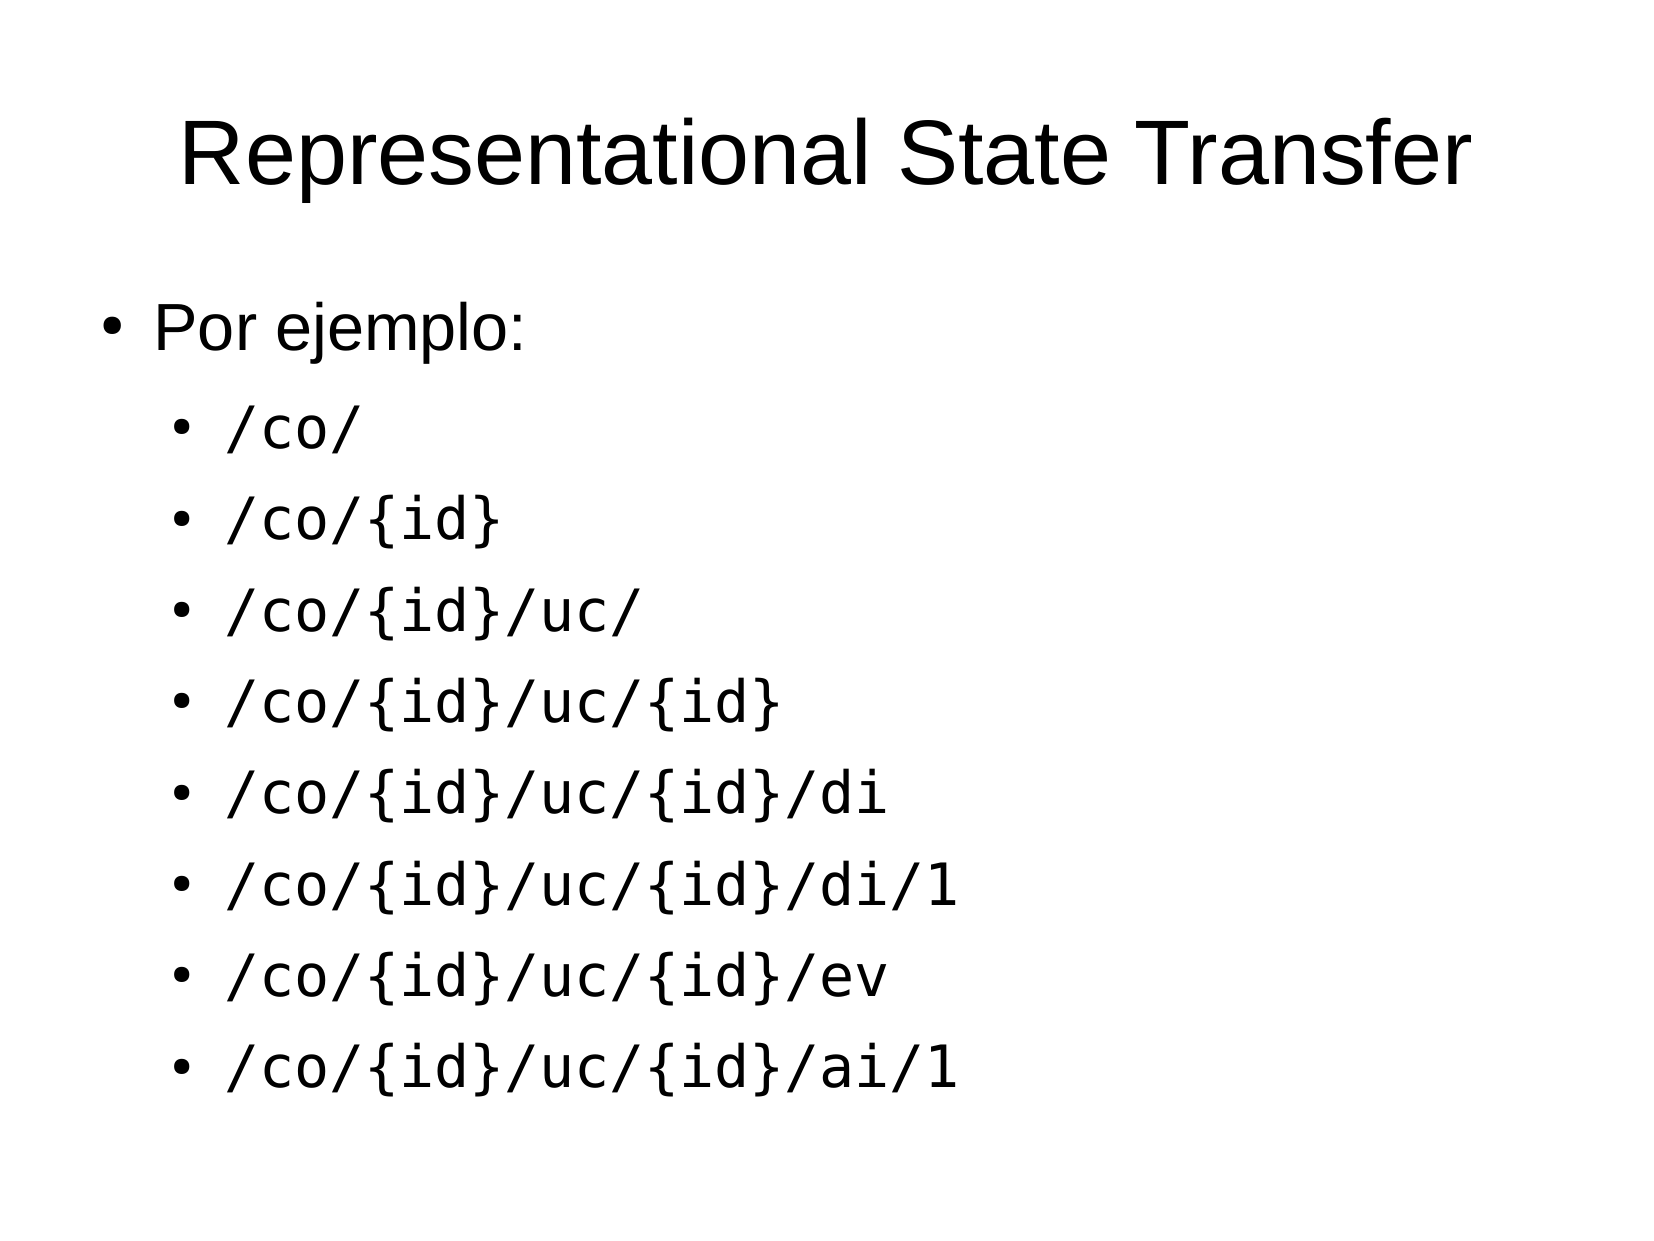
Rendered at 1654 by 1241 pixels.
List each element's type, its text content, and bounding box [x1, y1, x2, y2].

title Representational State Transfer [82, 56, 1571, 250]
list Por ejemplo: /co/ /co/{id} /co/{id}/uc/ /co/{id}/uc/{id} /co/{id}/uc/{id}/di /co/{id}/uc/{id}/di/1 /co/{id}/uc/{id}/ev /co/{id}/uc/{id}/ai/1 [82, 290, 1571, 1109]
